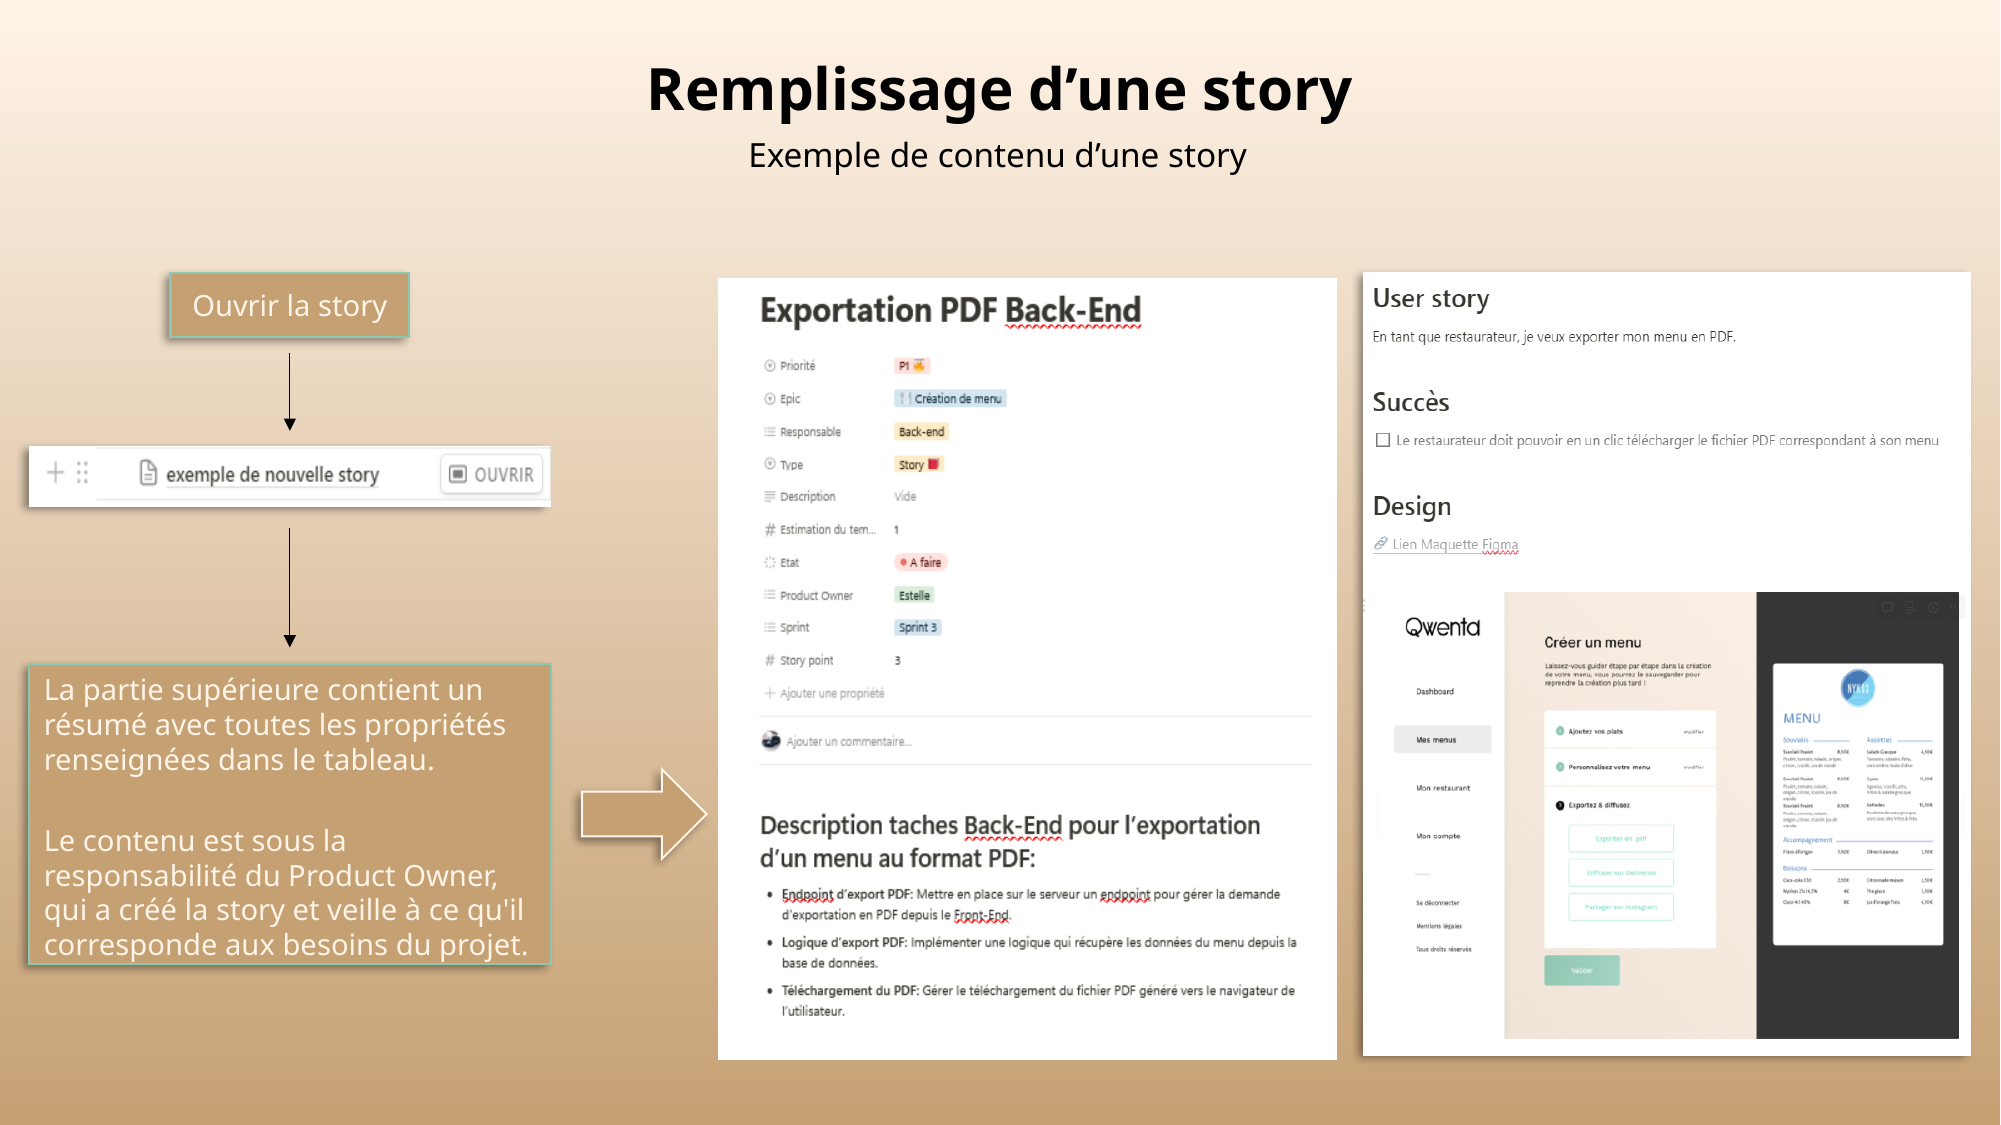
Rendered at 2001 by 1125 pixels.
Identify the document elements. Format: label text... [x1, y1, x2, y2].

text_box [581, 769, 707, 859]
text_box Ouvrir la story [170, 272, 410, 337]
picture [29, 446, 551, 507]
title Remplissage d’une story [249, 25, 1750, 131]
picture [1363, 272, 1971, 1056]
text_box La partie supérieure contient un résumé avec toutes les propriétés renseignées dans le tableau. Le contenu est sous la responsabilité du Product Owner, qui a créé la story et veille à ce qu'il corresponde aux besoins du projet. [28, 664, 551, 965]
subtitle Exemple de contenu d’une story [621, 130, 1383, 188]
picture [718, 278, 1337, 1061]
